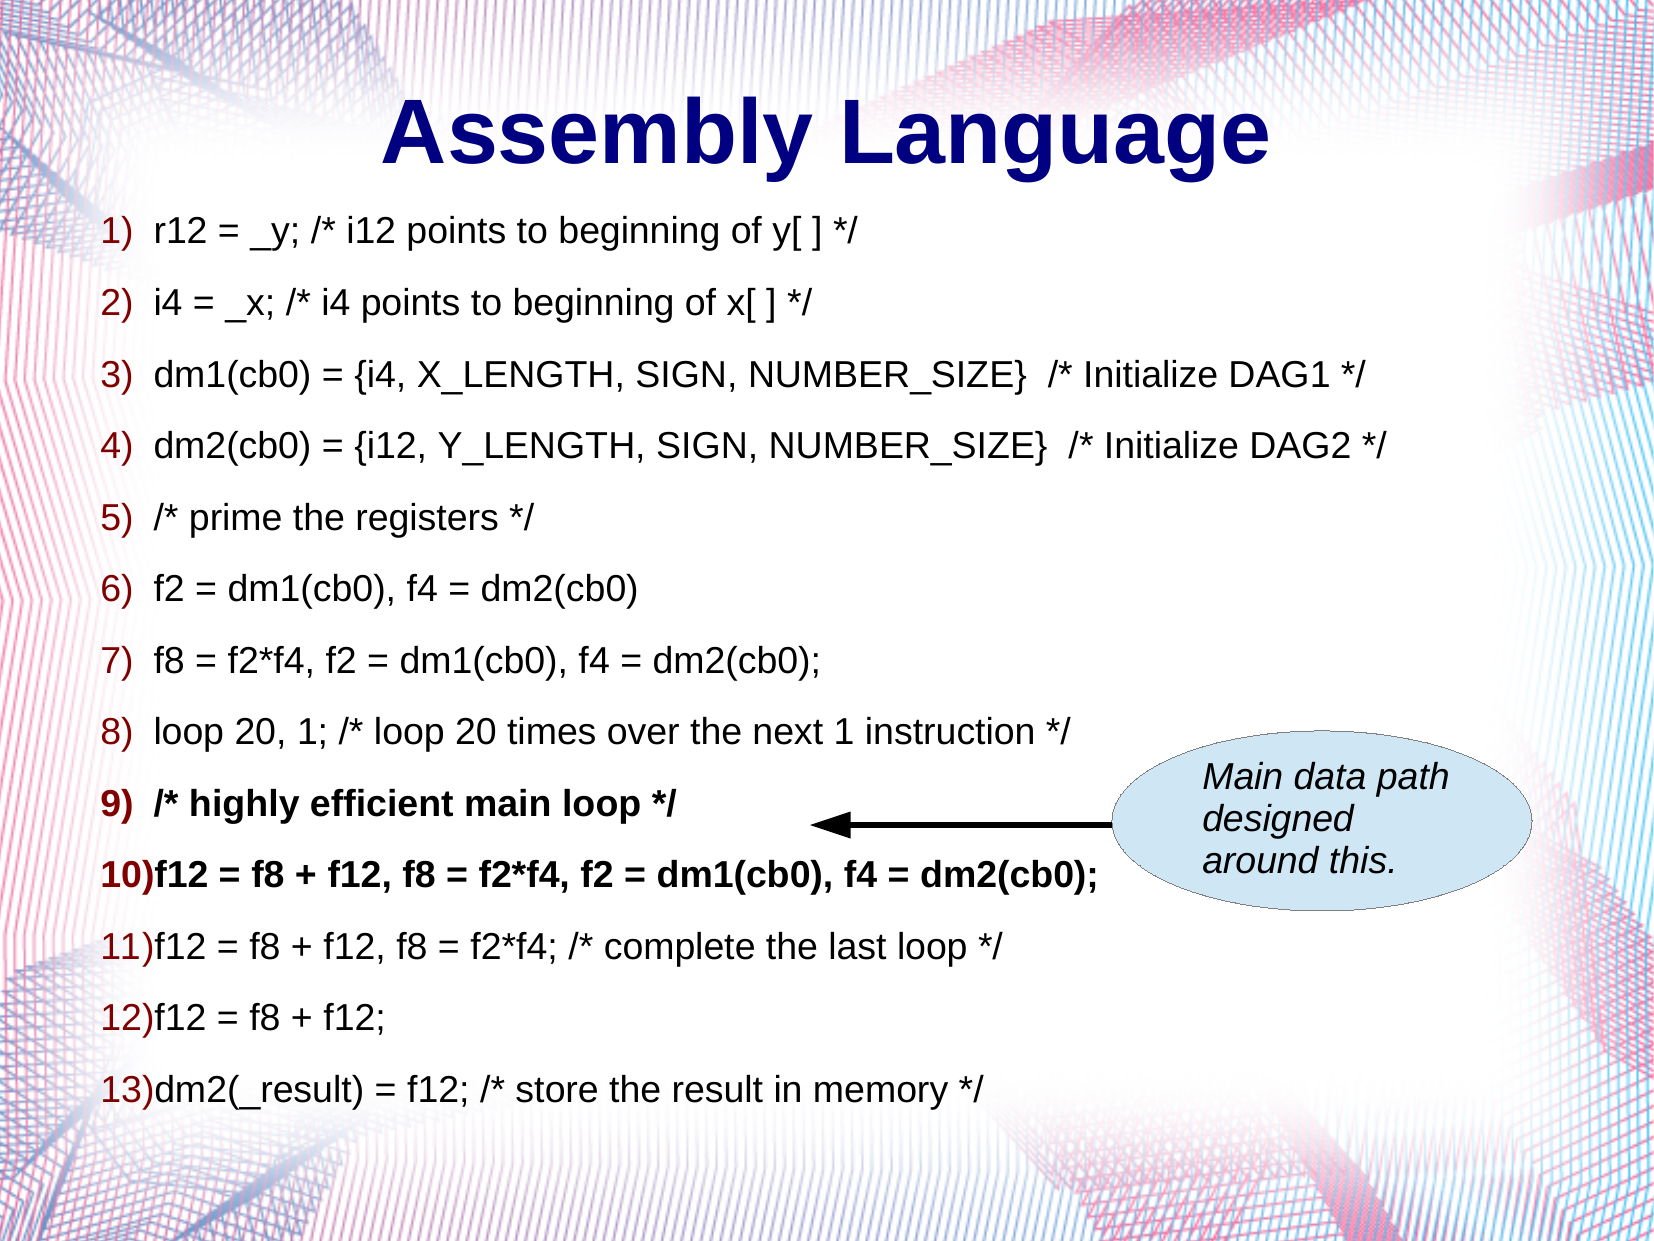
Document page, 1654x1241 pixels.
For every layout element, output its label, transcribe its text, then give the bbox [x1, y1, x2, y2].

text_box [1465, 755, 1533, 887]
list r12 = _y; /* i12 points to beginning of y[ ] */ i4 = _x; /* i4 points to beginning of x[ ] */ dm1(cb0) = {i4, X_LENGTH, SIGN, NUMBER_SIZE} /* Initialize DAG1 */ dm2(cb0) = {i12, Y_LENGTH, SIGN, NUMBER_SIZE} /* Initialize DAG2 */ /* prime the registers */ f2 = dm1(cb0), f4 = dm2(cb0) f8 = f2*f4, f2 = dm1(cb0), f4 = dm2(cb0); loop 20, 1; /* loop 20 times over the next 1 instruction */ /* highly efficient main loop */ f12 = f8 + f12, f8 = f2*f4, f2 = dm1(cb0), f4 = dm2(cb0); f12 = f8 + f12, f8 = f2*f4; /* complete the last loop */ f12 = f8 + f12; dm2(_result) = f12; /* store the result in memory */ [82, 210, 1571, 1111]
text_box Main data path designed around this. [1187, 748, 1465, 889]
picture [0, 0, 1654, 1241]
text_box [1198, 730, 1446, 748]
text_box [1111, 751, 1460, 911]
title Assembly Language [82, 27, 1571, 210]
